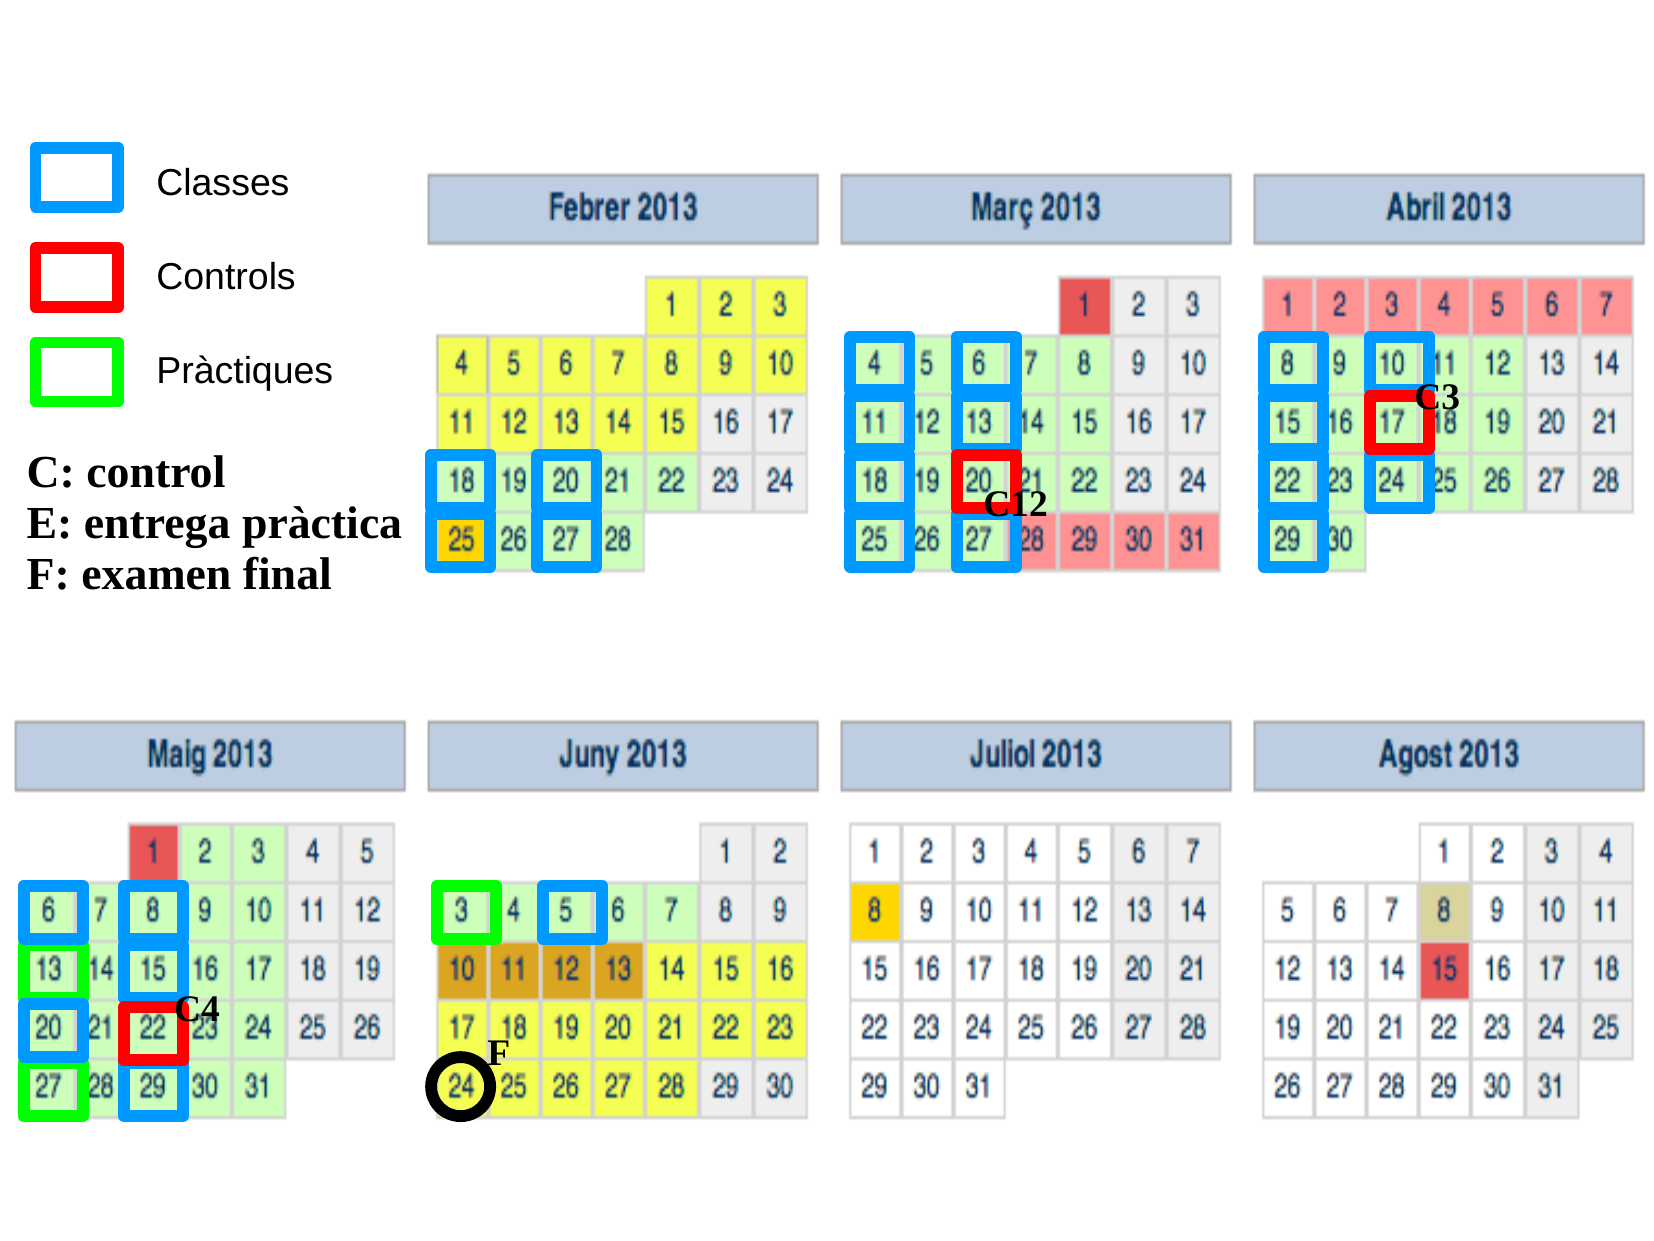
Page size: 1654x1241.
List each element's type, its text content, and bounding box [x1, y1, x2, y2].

text_box C: control E: entrega pràctica F: examen final [11, 439, 426, 607]
text_box Pràctiques [141, 342, 361, 400]
text_box C3 [1399, 368, 1495, 426]
text_box F [472, 1024, 567, 1081]
text_box Classes [141, 153, 438, 211]
picture [437, 520, 484, 561]
text_box C12 [968, 475, 1063, 532]
text_box C4 [159, 980, 254, 1037]
text_box Controls [141, 248, 361, 305]
text_box [5, 106, 420, 621]
picture [437, 461, 484, 502]
picture [0, 147, 1654, 1182]
